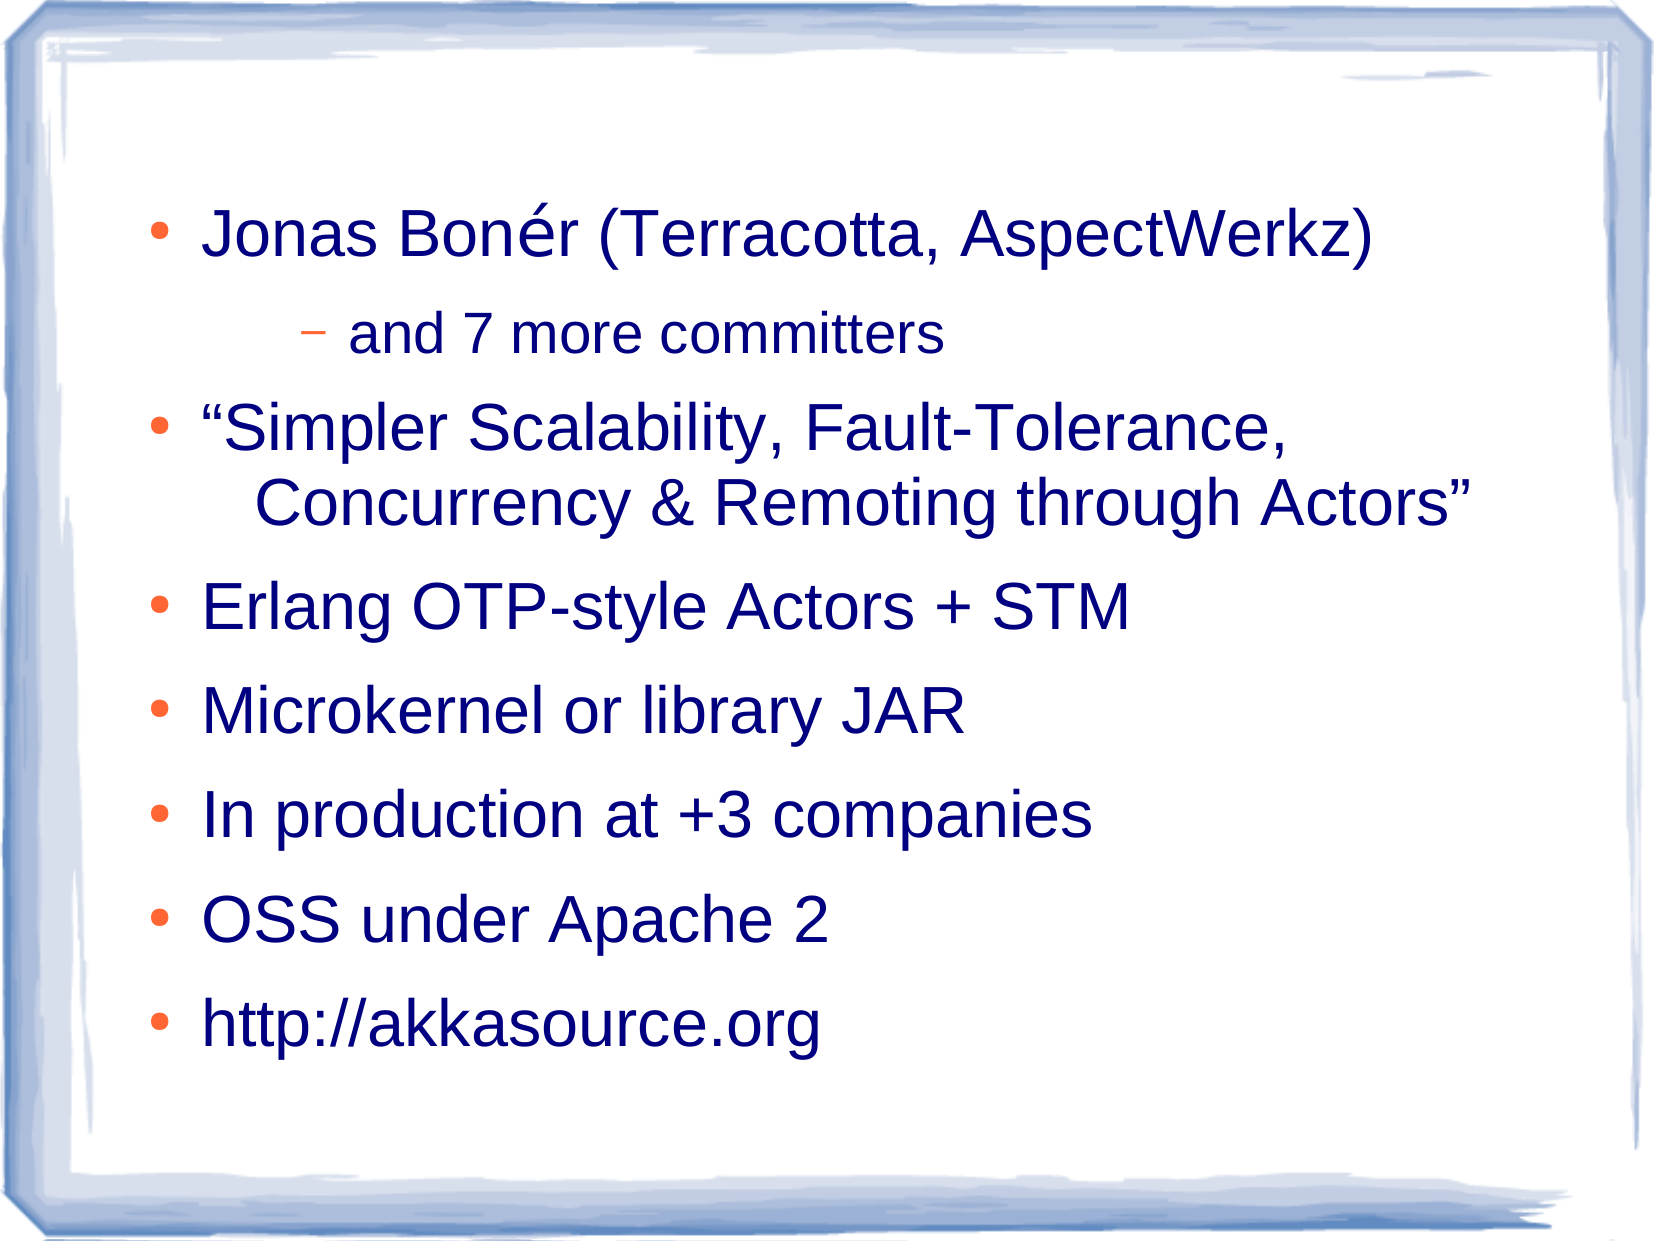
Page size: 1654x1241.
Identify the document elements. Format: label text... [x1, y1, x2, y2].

list Jonas Bonér (Terracotta, AspectWerkz) and 7 more committers “Simpler Scalability, Fault-Tolerance, Concurrency & Remoting through Actors” Erlang OTP-style Actors + STM Microkernel or library JAR In production at +3 companies OSS under Apache 2 http://akkasource.org [112, 193, 1566, 1132]
picture [0, 0, 1654, 1241]
